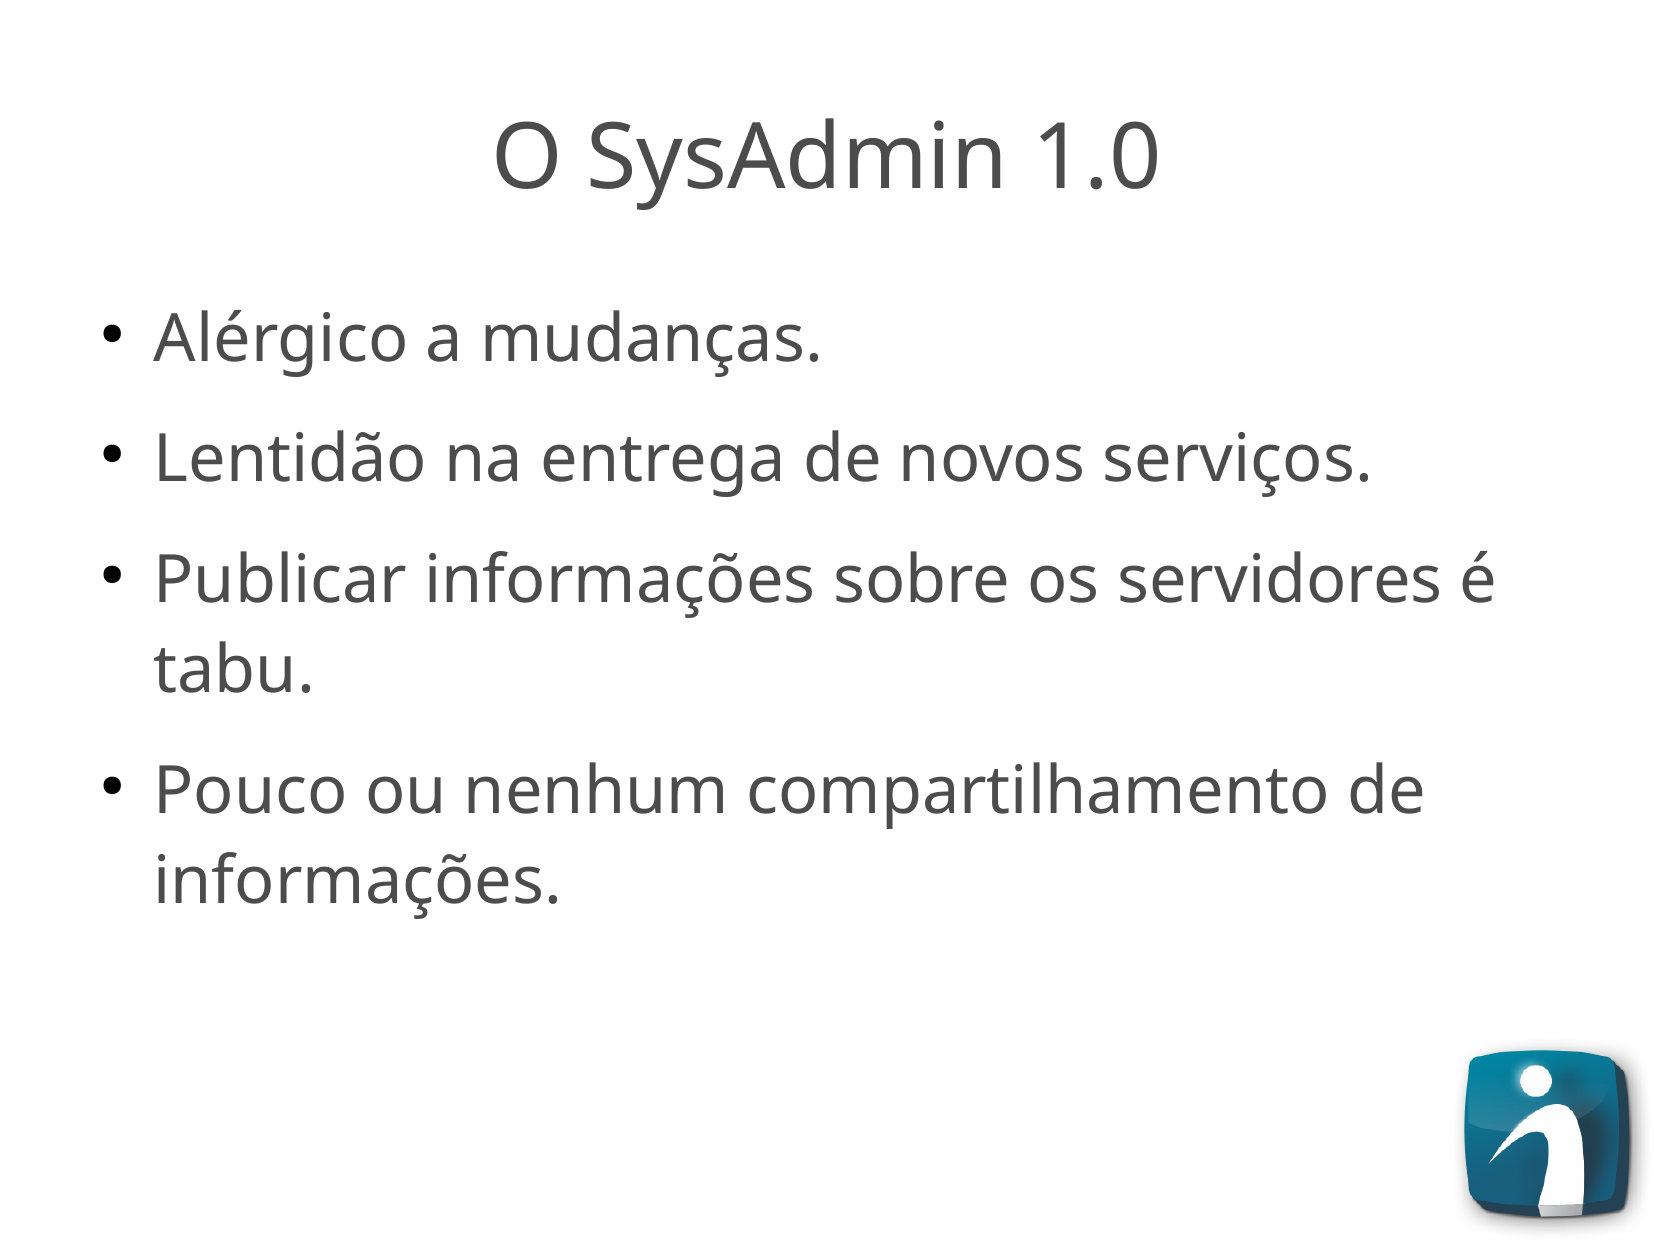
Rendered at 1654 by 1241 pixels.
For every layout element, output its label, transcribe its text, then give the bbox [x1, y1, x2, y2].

title O SysAdmin 1.0 [82, 49, 1571, 257]
picture [1447, 1035, 1654, 1241]
list Alérgico a mudanças. Lentidão na entrega de novos serviços. Publicar informações sobre os servidores é tabu. Pouco ou nenhum compartilhamento de informações. [82, 290, 1571, 1109]
